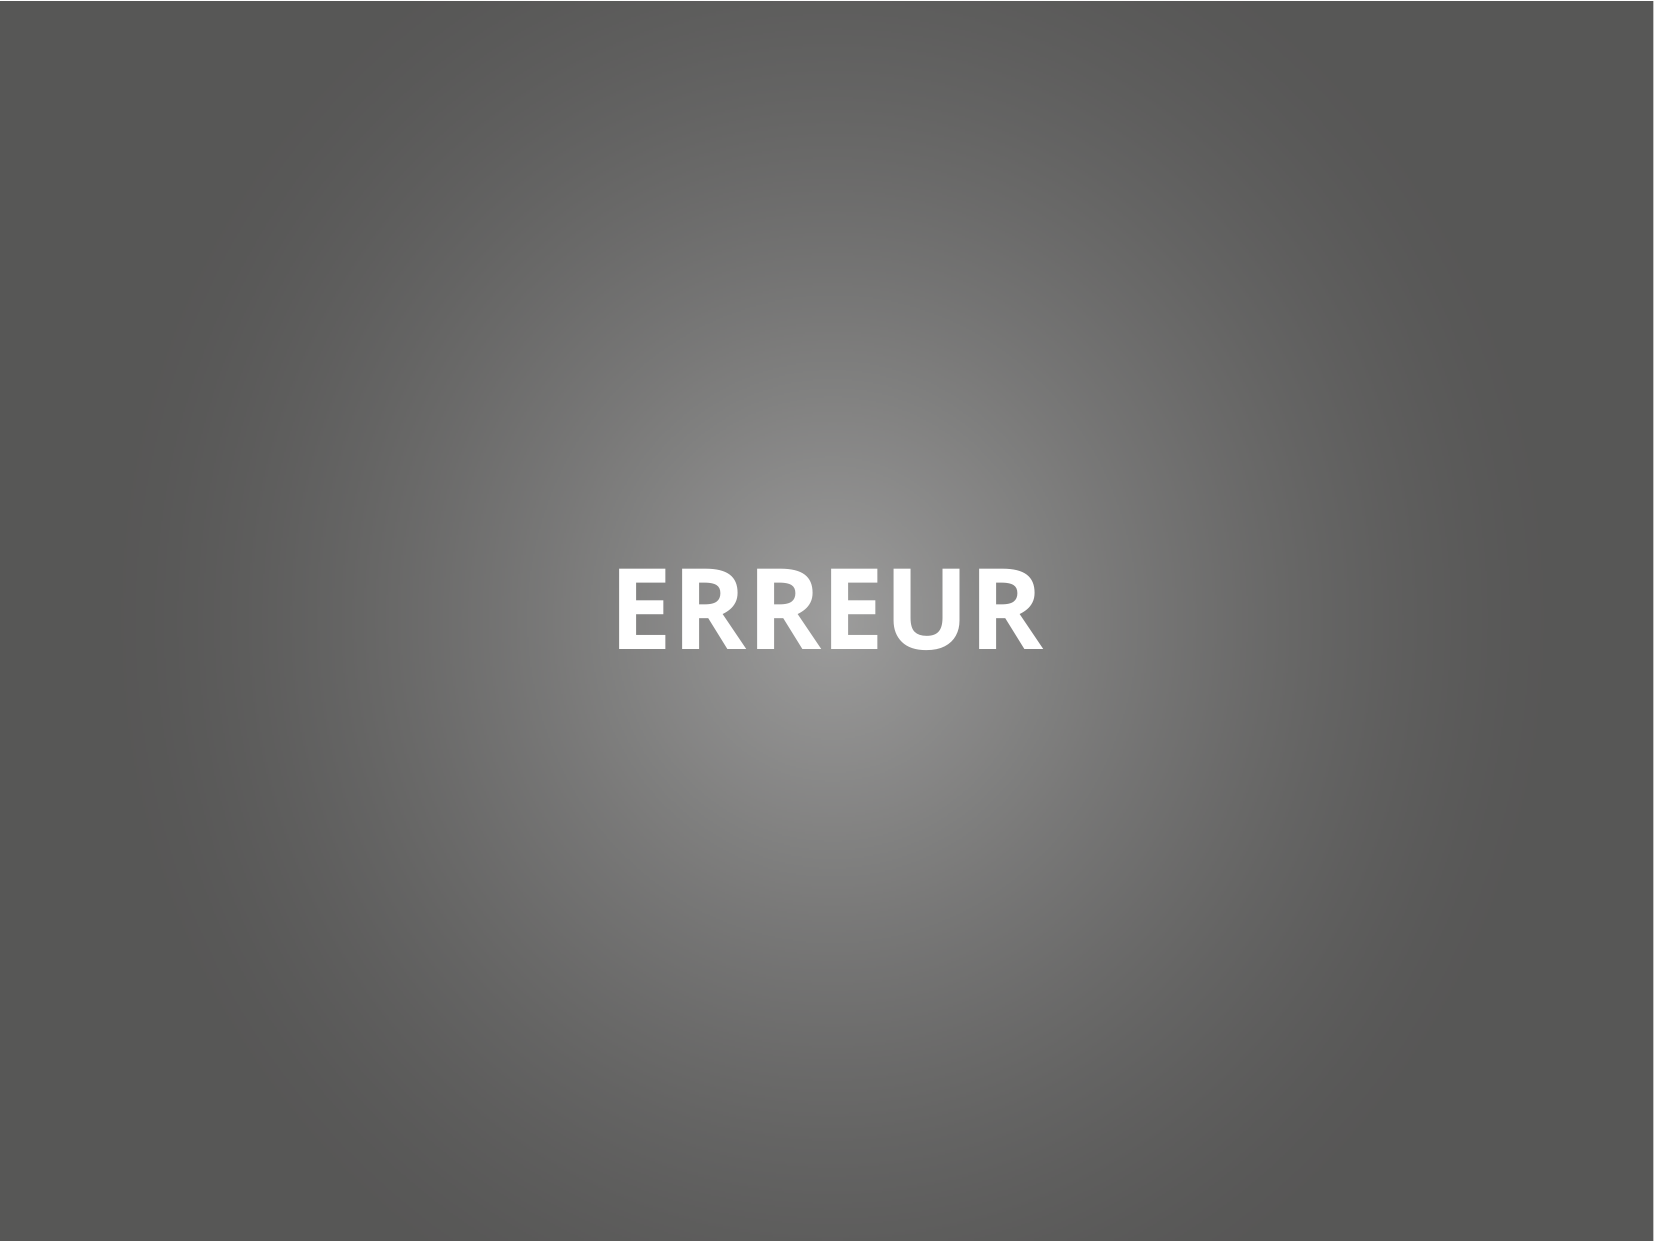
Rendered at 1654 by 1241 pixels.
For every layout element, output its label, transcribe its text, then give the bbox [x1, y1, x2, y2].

picture [0, 1, 1654, 1241]
title ERREUR [82, 501, 1571, 710]
